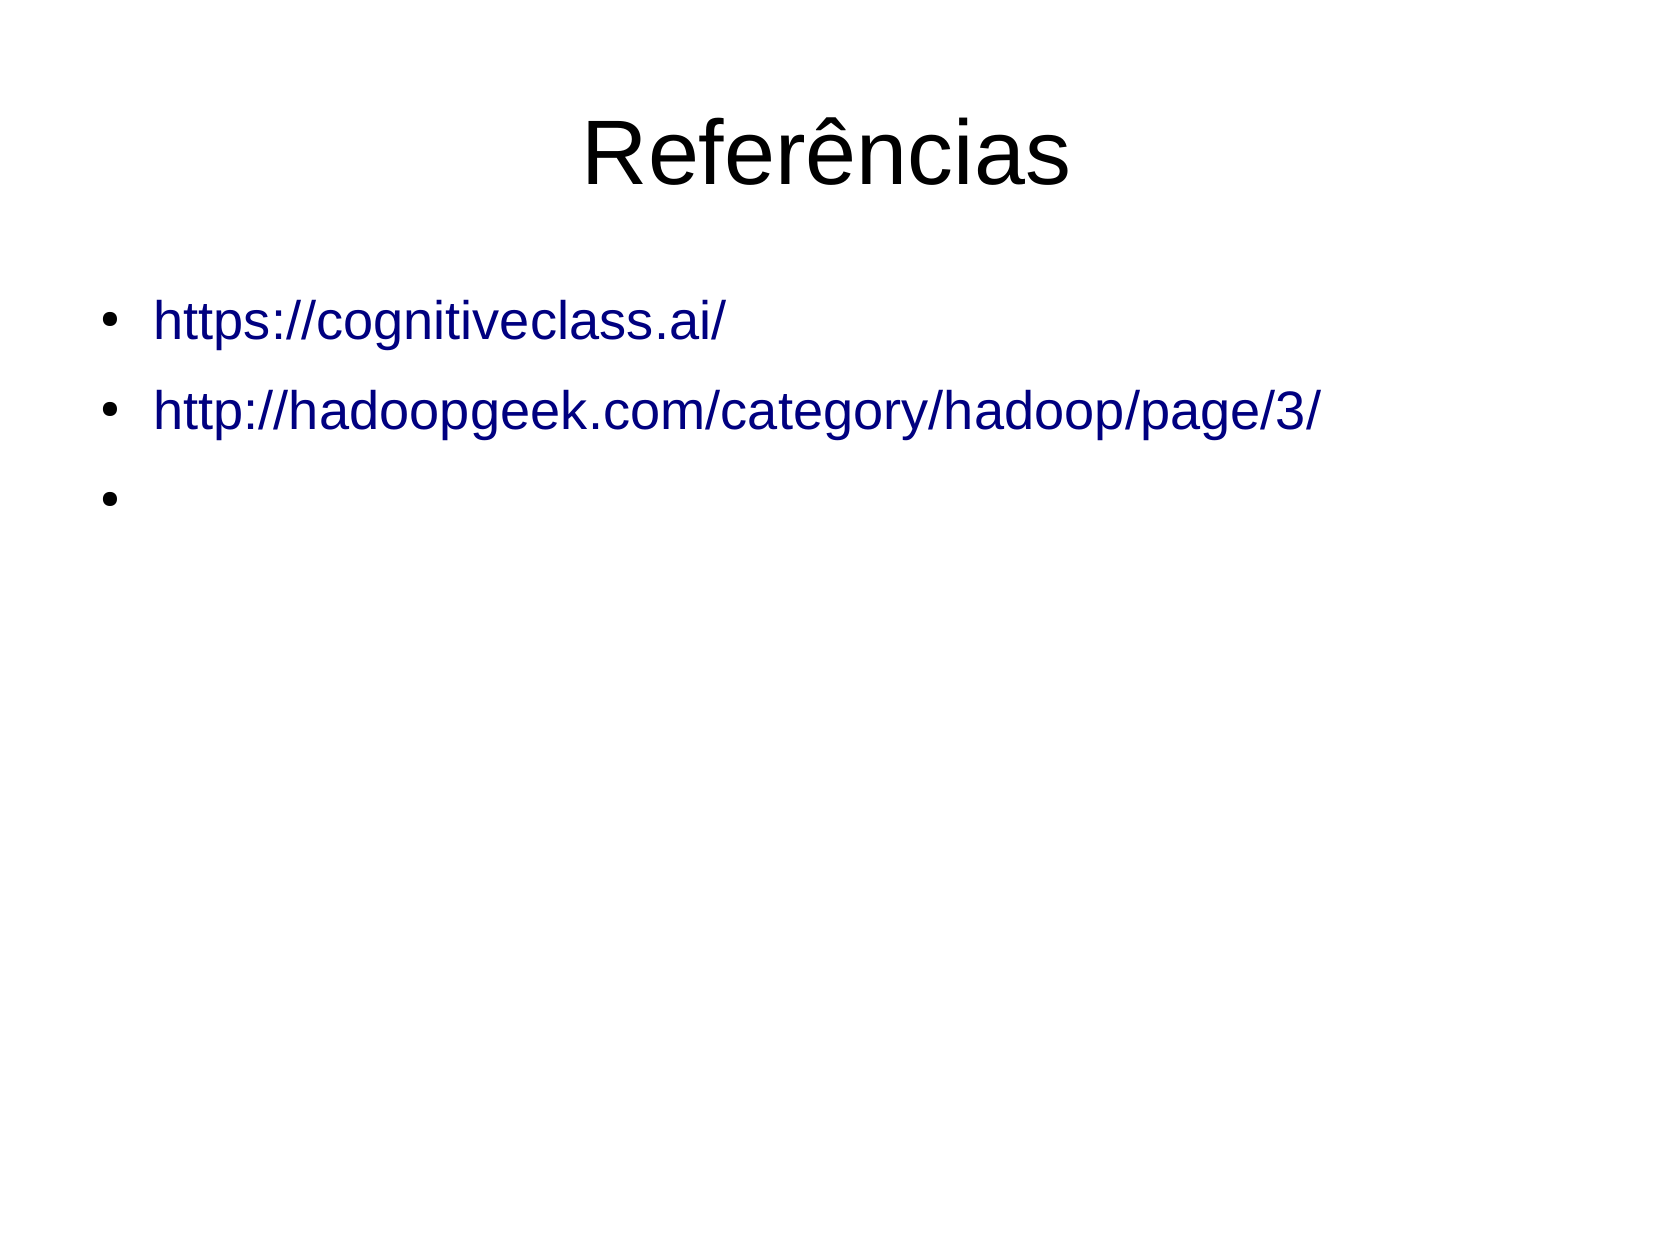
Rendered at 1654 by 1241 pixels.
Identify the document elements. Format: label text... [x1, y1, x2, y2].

list https://cognitiveclass.ai/ http://hadoopgeek.com/category/hadoop/page/3/ [82, 290, 1571, 1010]
title Referências [82, 49, 1571, 257]
